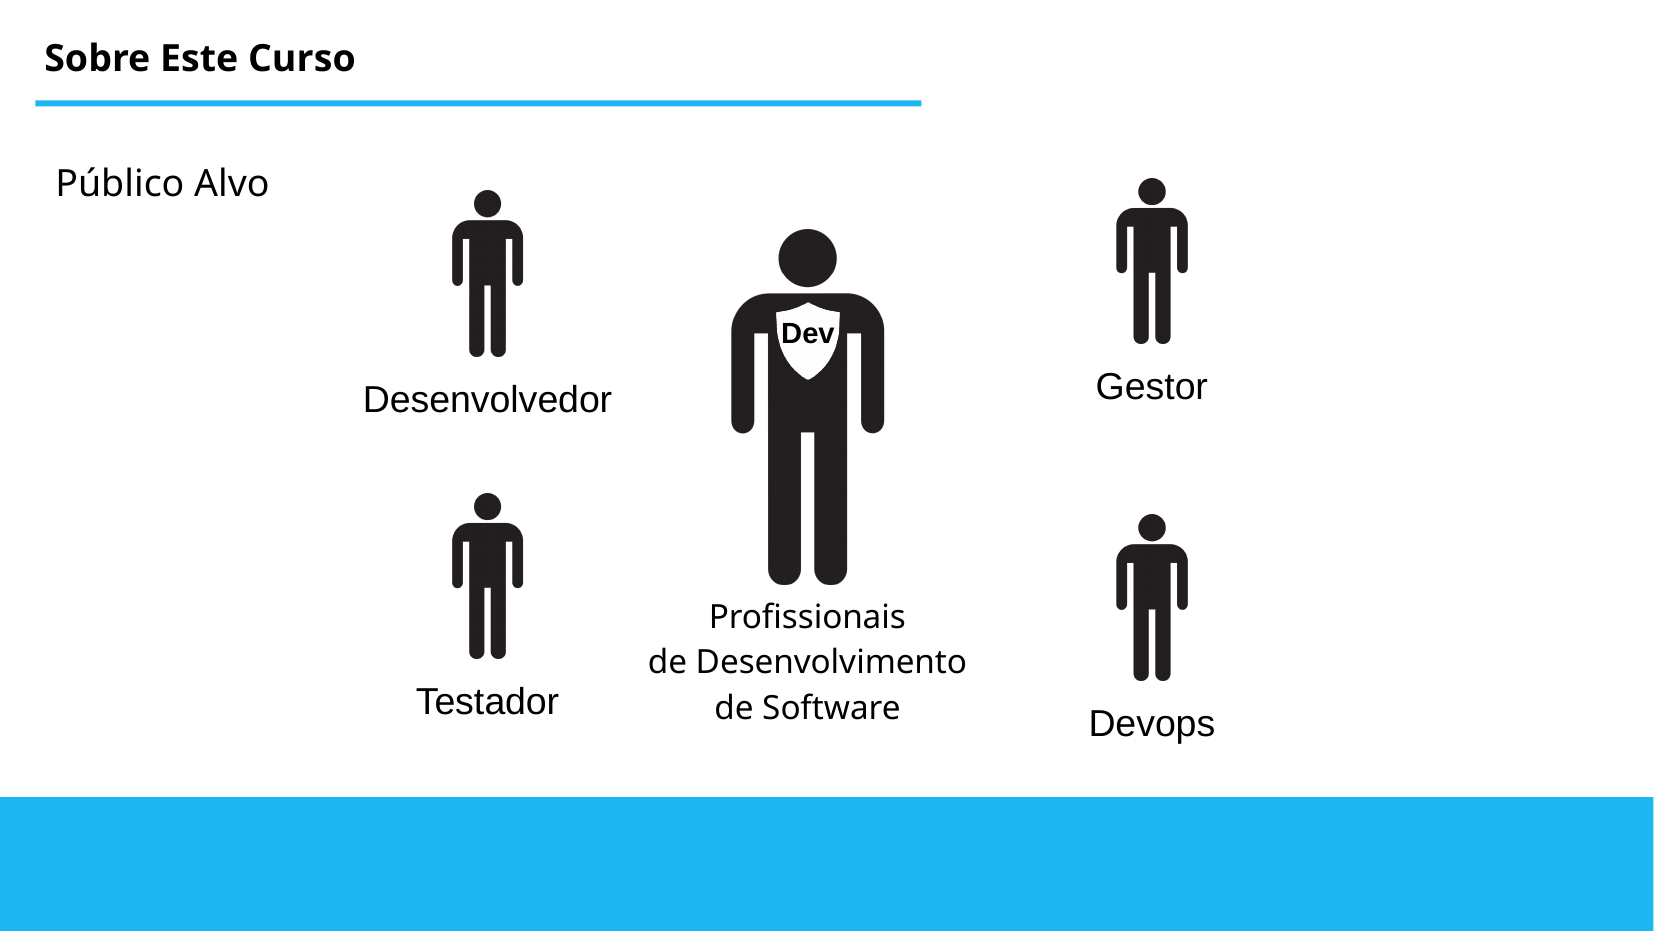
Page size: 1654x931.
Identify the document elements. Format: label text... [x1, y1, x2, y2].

text_box [35, 100, 922, 107]
text_box [0, 797, 1654, 931]
picture [1110, 514, 1194, 681]
picture [718, 229, 897, 585]
picture [1110, 178, 1194, 344]
text_box Público Alvo [40, 149, 690, 675]
text_box Sobre Este Curso [29, 23, 1010, 90]
